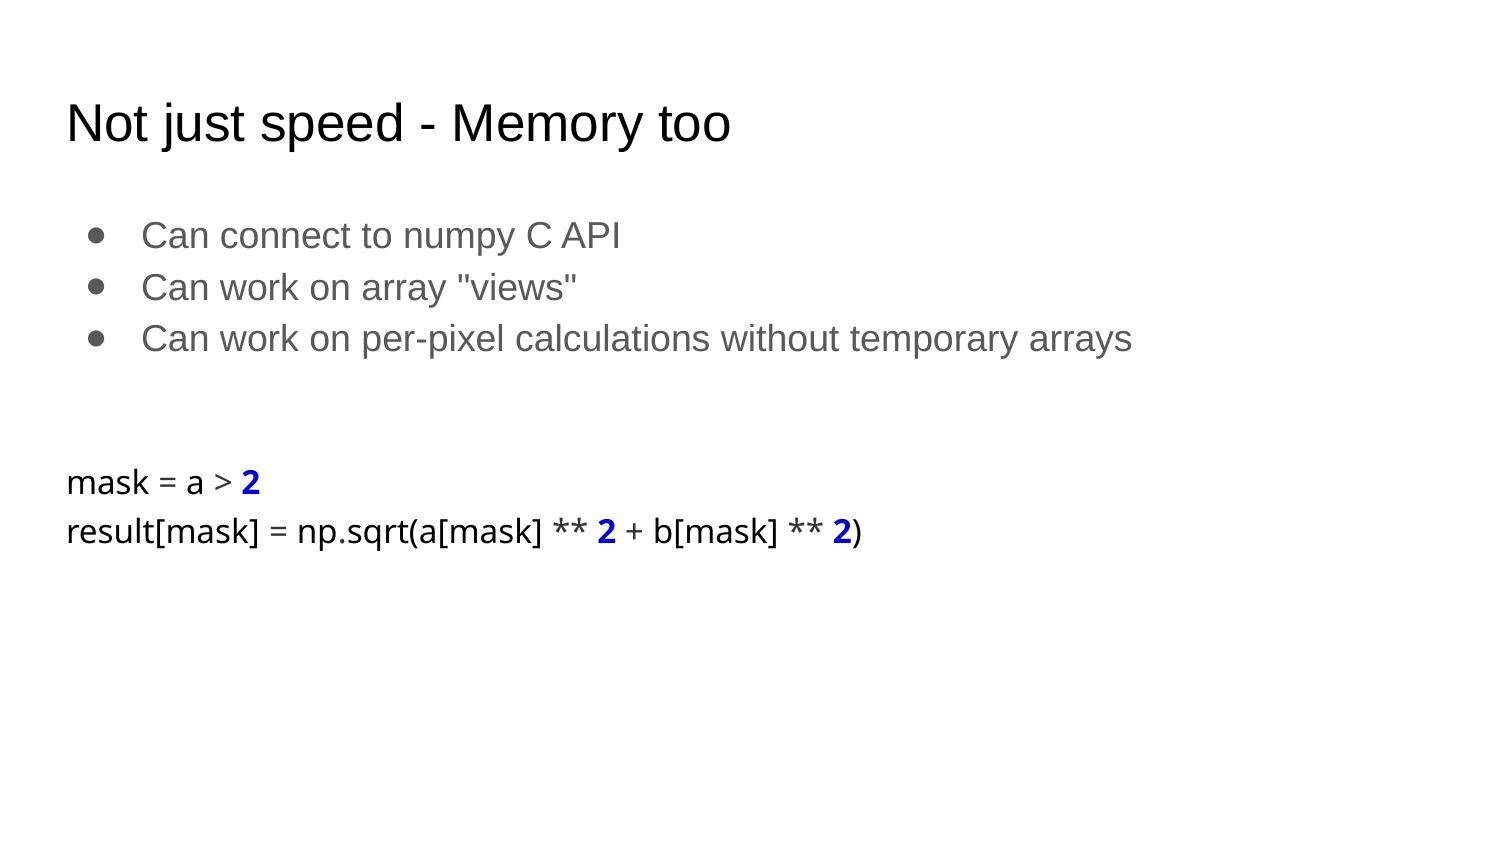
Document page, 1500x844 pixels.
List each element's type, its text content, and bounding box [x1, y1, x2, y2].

title Not just speed - Memory too [51, 72, 1449, 167]
list Can connect to numpy C API Can work on array "views" Can work on per-pixel calculations without temporary arrays mask = a > 2 result[mask] = np.sqrt(a[mask] ** 2 + b[mask] ** 2) [51, 189, 1449, 750]
